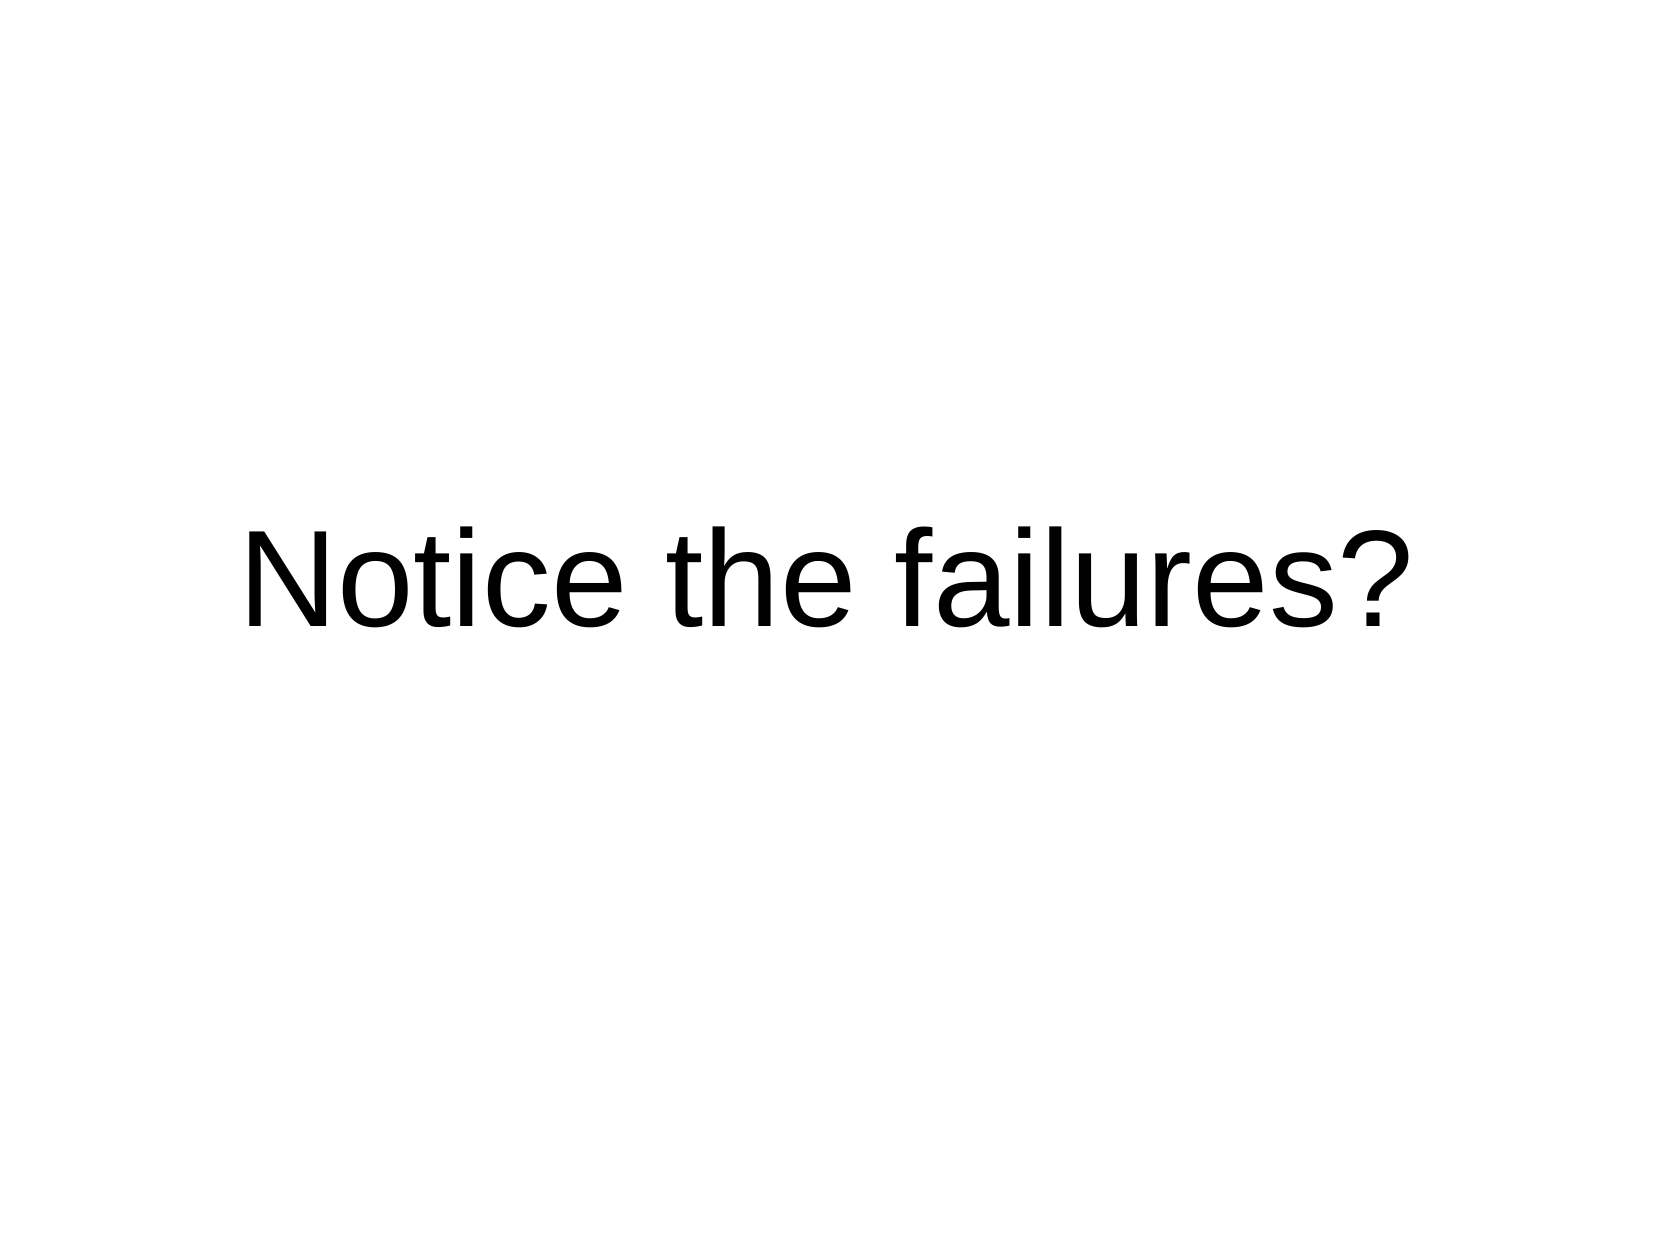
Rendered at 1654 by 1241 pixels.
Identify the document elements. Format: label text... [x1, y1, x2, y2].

subtitle Notice the failures? [82, 56, 1571, 1102]
